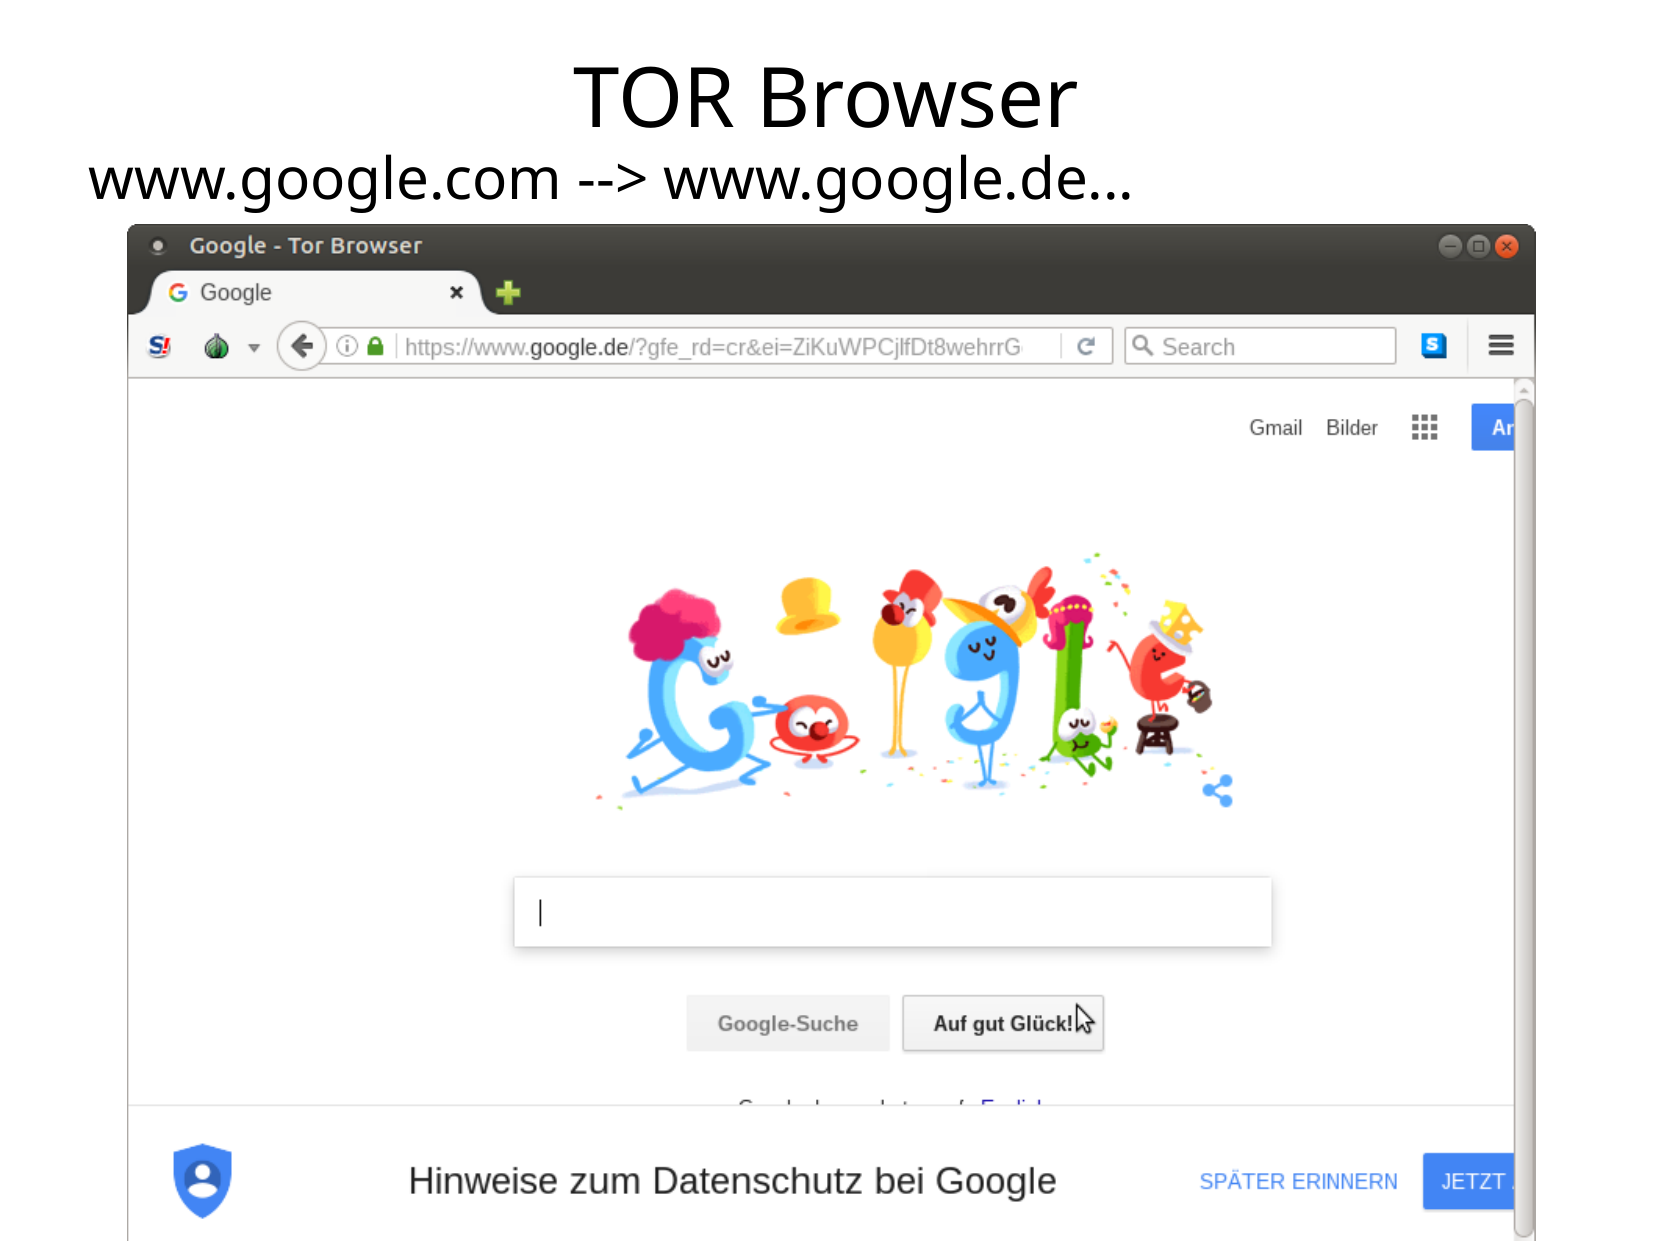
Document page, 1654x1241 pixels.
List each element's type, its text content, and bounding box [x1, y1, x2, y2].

text_box www.google.com --> www.google.de... [59, 141, 1571, 213]
title TOR Browser [82, 49, 1571, 141]
picture [127, 224, 1536, 1241]
